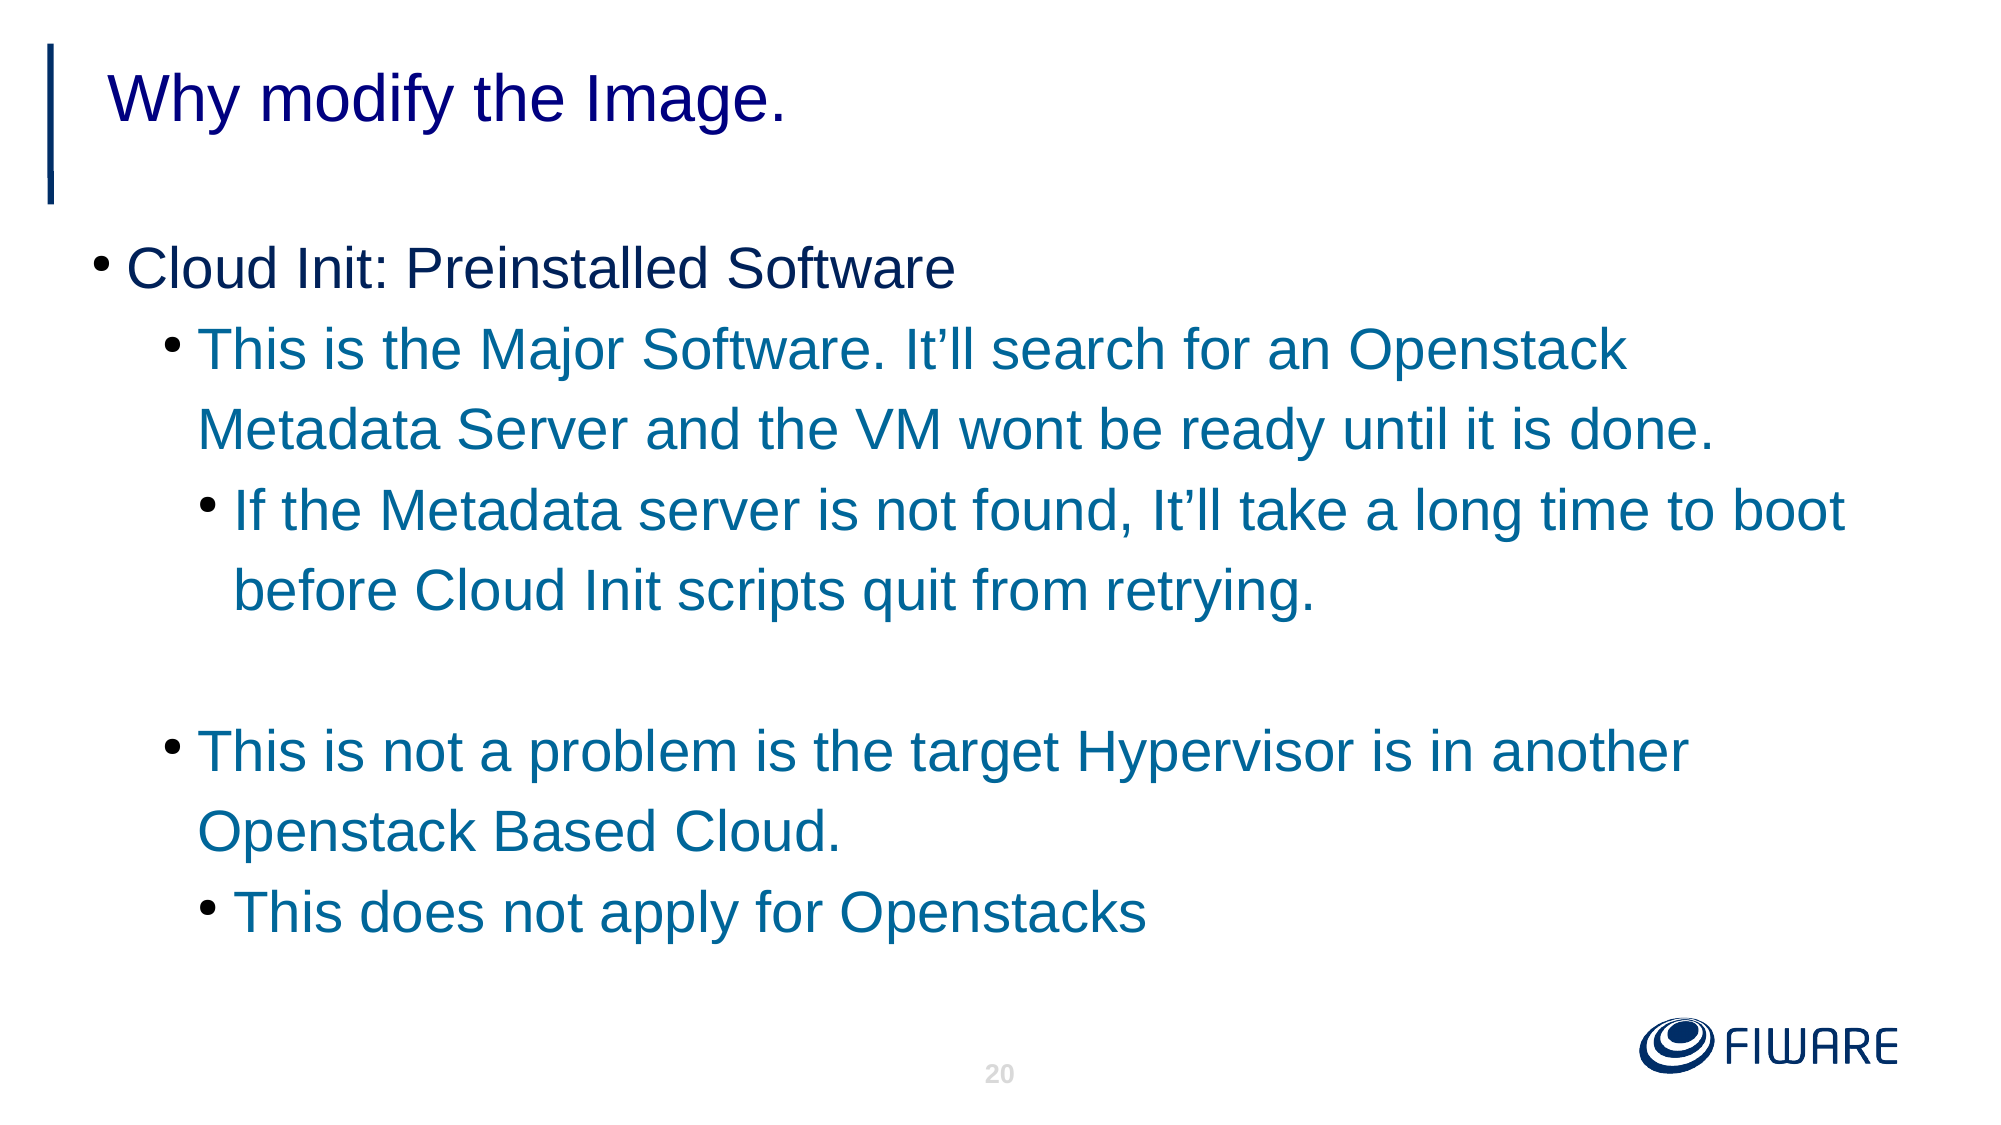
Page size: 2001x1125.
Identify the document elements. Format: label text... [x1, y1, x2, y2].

slide_number <número> [887, 1042, 1113, 1103]
text_box Cloud Init: Preinstalled Software This is the Major Software. It’ll search for an Openstack Metadata Server and the VM wont be ready until it is done. If the Metadata server is not found, It’ll take a long time to boot before Cloud Init scripts quit from retrying. This is not a problem is the target Hypervisor is in another Openstack Based Cloud. This does not apply for Openstacks [76, 212, 1902, 952]
picture [1635, 1012, 1905, 1077]
title Why modify the Image. [92, 47, 1704, 250]
